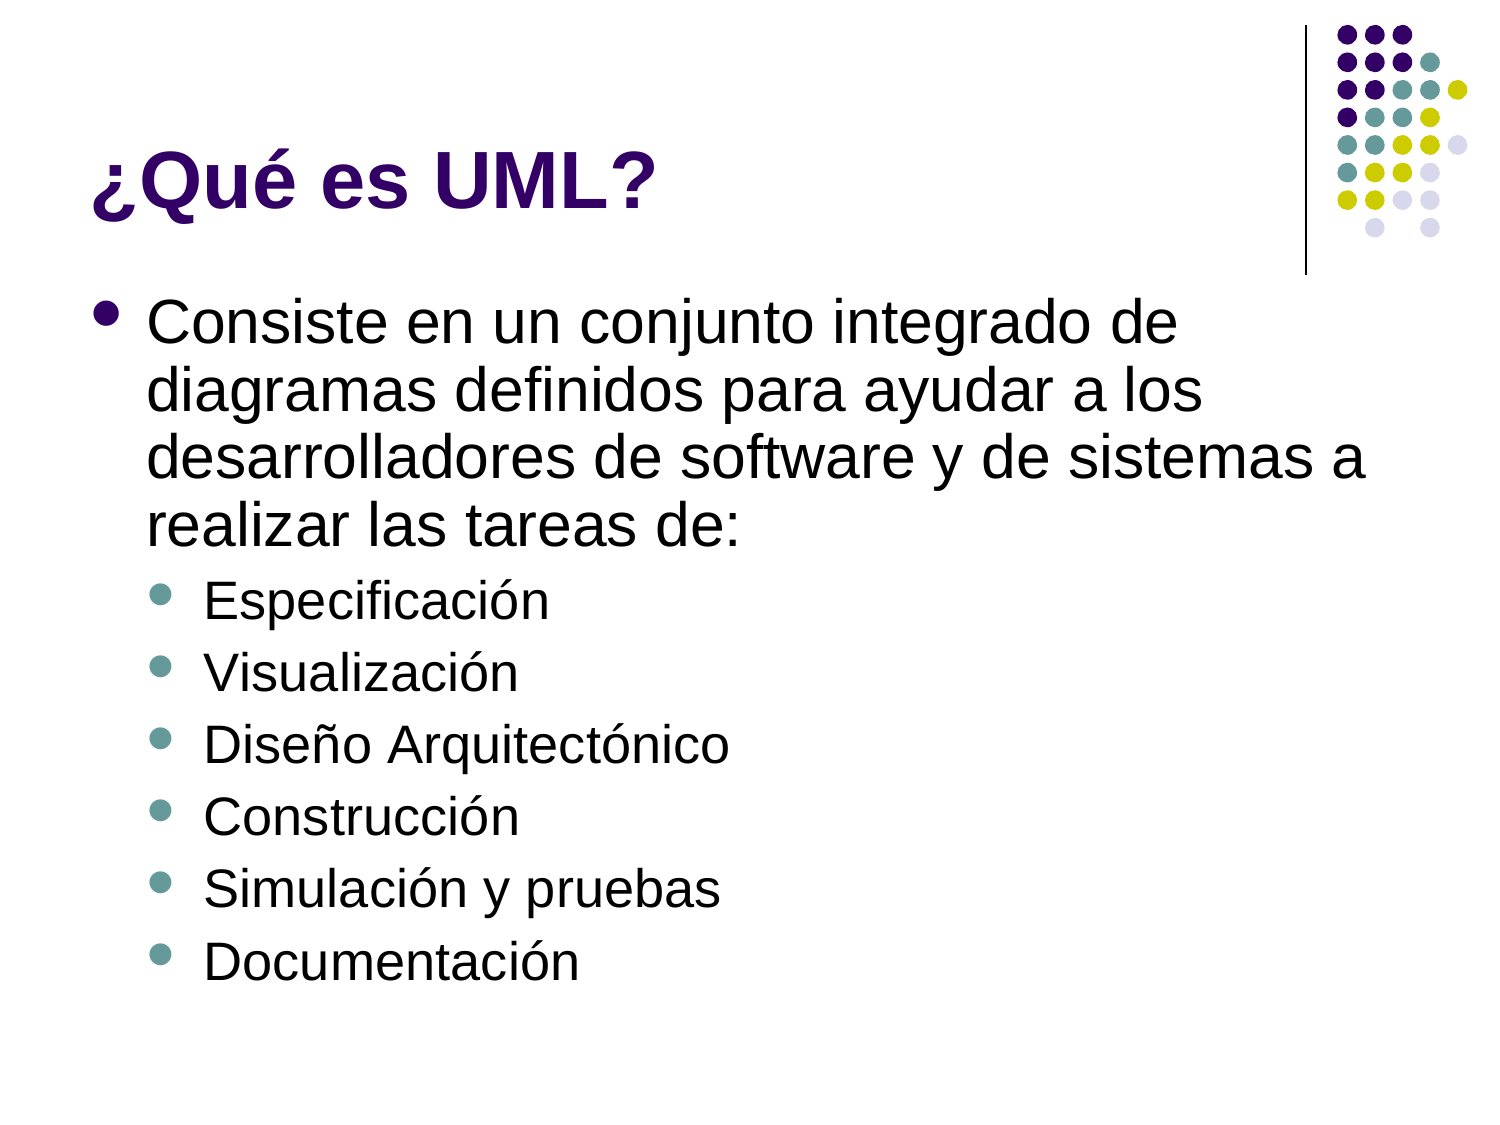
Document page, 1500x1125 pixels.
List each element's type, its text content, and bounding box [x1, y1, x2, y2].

title ¿Qué es UML? [74, 20, 1313, 233]
list Consiste en un conjunto integrado de diagramas definidos para ayudar a los desarrolladores de software y de sistemas a realizar las tareas de: Especificación Visualización Diseño Arquitectónico Construcción Simulación y pruebas Documentación [75, 282, 1426, 1006]
